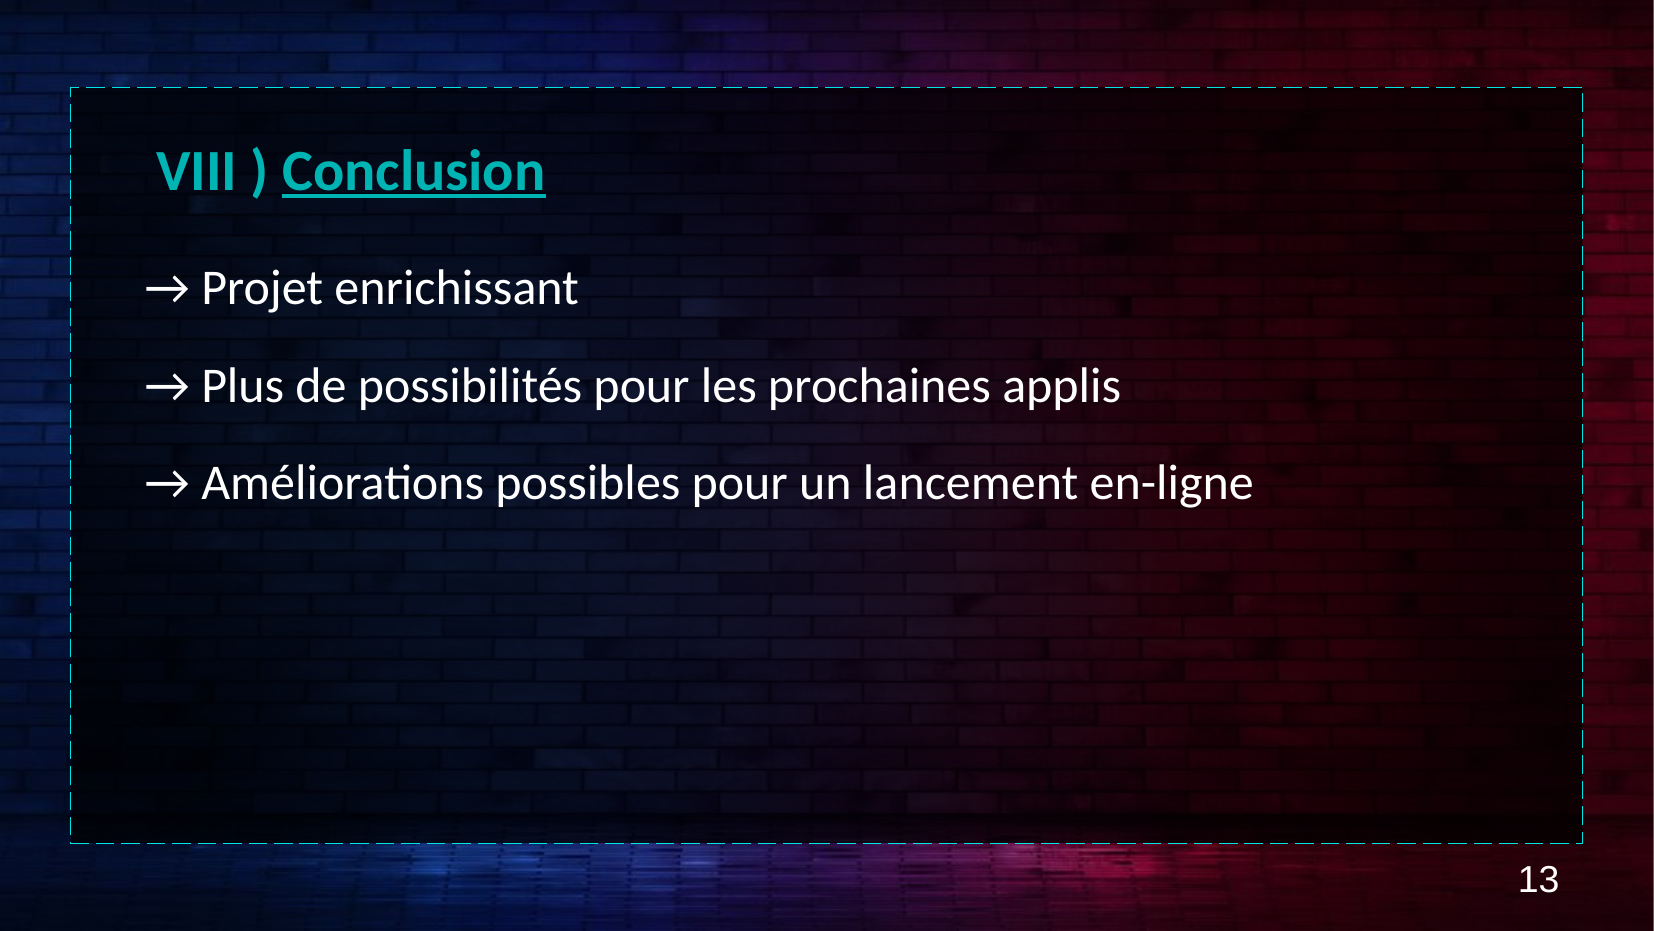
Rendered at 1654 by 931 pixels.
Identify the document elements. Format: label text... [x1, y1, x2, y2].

text_box VIII ) Conclusion [141, 139, 1063, 259]
picture [0, 0, 1654, 931]
text_box → Projet enrichissant → Plus de possibilités pour les prochaines applis → Améliorations possibles pour un lancement en-ligne [129, 259, 1654, 931]
text_box [70, 87, 1583, 844]
